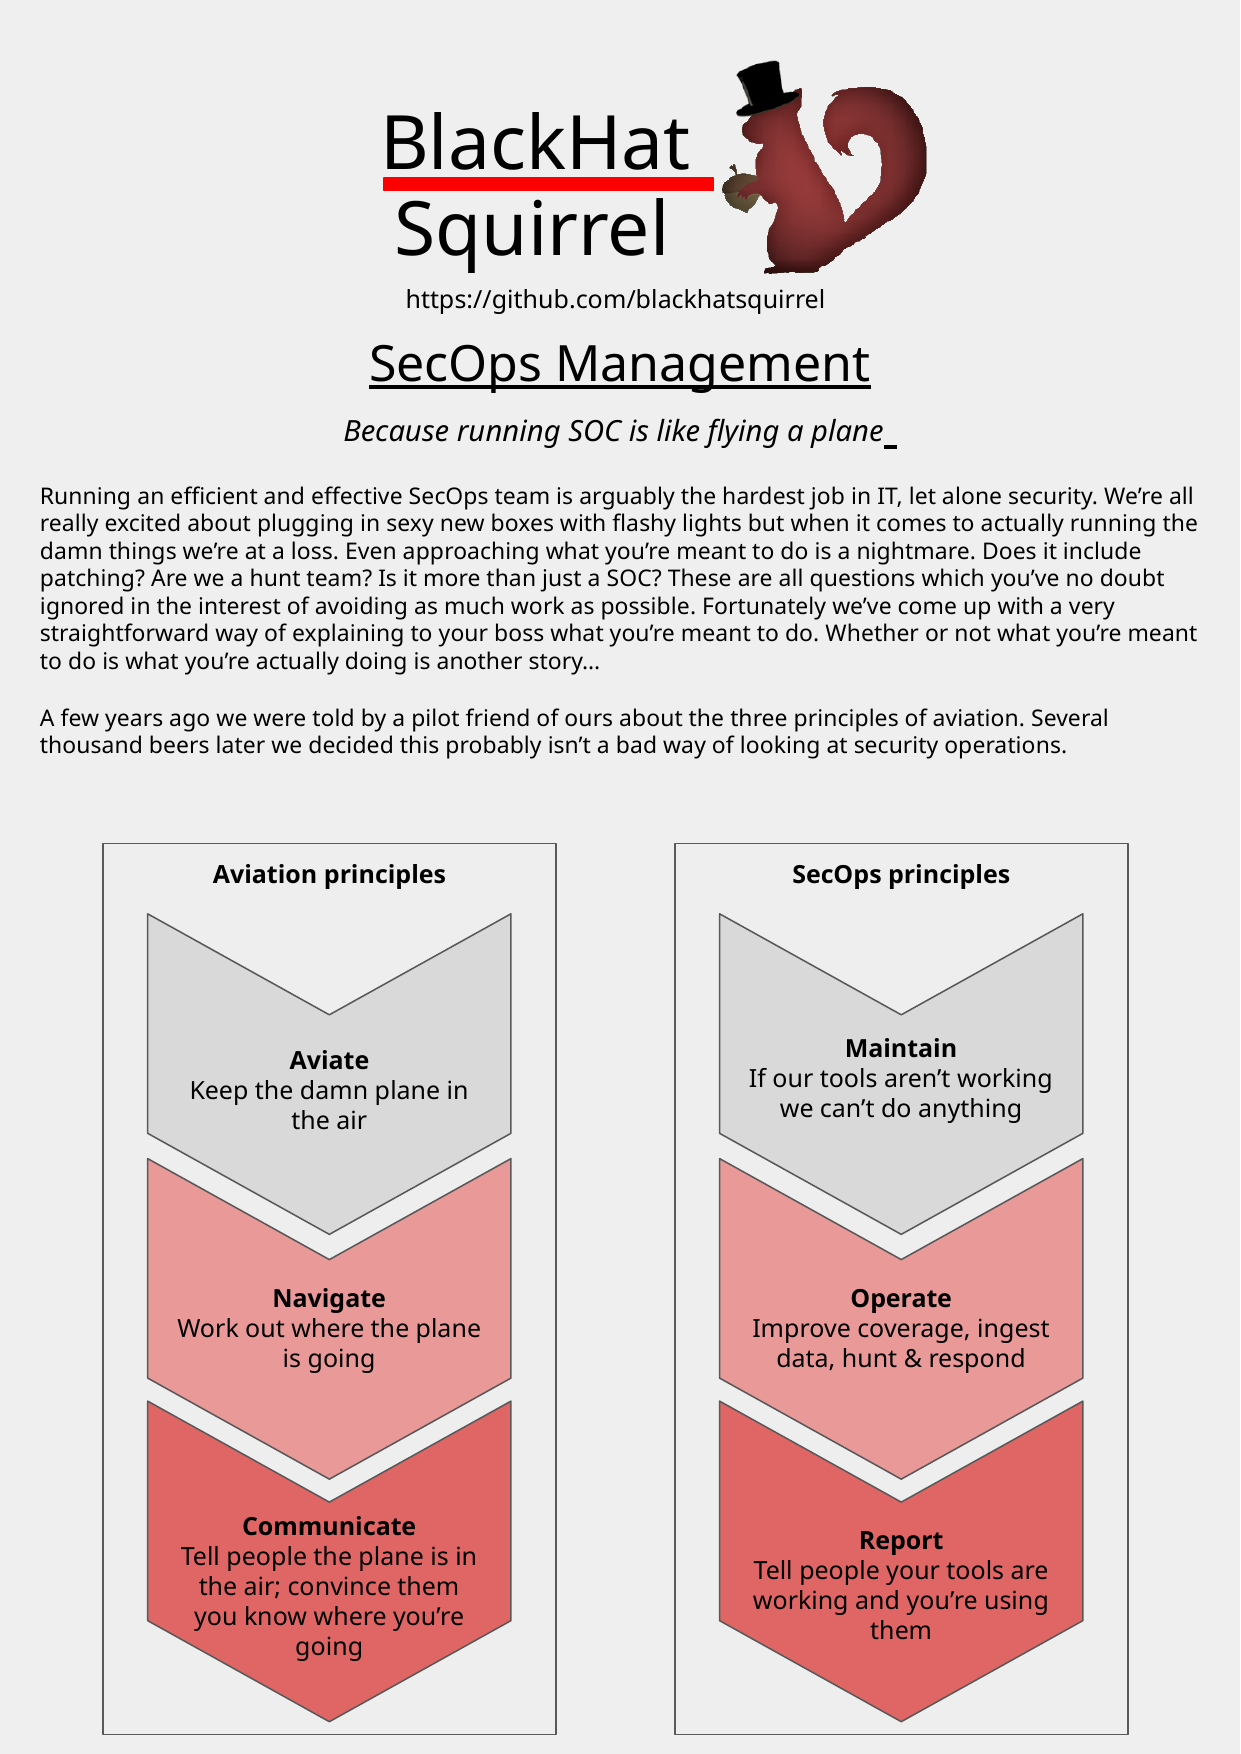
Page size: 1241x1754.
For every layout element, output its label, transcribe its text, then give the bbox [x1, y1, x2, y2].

text_box [147, 1158, 511, 1480]
text_box [719, 913, 1083, 1235]
text_box [147, 913, 511, 1235]
text_box Aviation principles [103, 843, 557, 1735]
text_box [719, 1401, 1083, 1722]
text_box SecOps principles [675, 843, 1129, 1735]
text_box Navigate Work out where the plane is going [160, 1267, 499, 1341]
text_box Aviate Keep the damn plane in the air [160, 1029, 499, 1103]
text_box Communicate Tell people the plane is in the air; convince them you know where you’re going [160, 1495, 499, 1569]
text_box Operate Improve coverage, ingest data, hunt & respond [732, 1267, 1070, 1341]
text_box [719, 1158, 1083, 1480]
picture [716, 57, 933, 274]
text_box SecOps Management Because running SOC is like flying a plane Running an efficient and effective SecOps team is arguably the hardest job in IT, let alone security. We’re all really excited about plugging in sexy new boxes with flashy lights but when it comes to actually running the damn things we’re at a loss. Even approaching what you’re meant to do is a nightmare. Does it include patching? Are we a hunt team? Is it more than just a SOC? These are all questions which you’ve no doubt ignored in the interest of avoiding as much work as possible. Fortunately we’ve come up with a very straightforward way of explaining to your boss what you’re meant to do. Whether or not what you’re meant to do is what you’re actually doing is another story… A few years ago we were told by a pilot friend of ours about the three principles of aviation. Several thousand beers later we decided this probably isn’t a bad way of looking at security operations. [24, 316, 1216, 764]
text_box Report Tell people your tools are working and you’re using them [732, 1509, 1070, 1583]
text_box Maintain If our tools aren’t working we can’t do anything [732, 1017, 1070, 1091]
text_box [147, 1401, 511, 1722]
